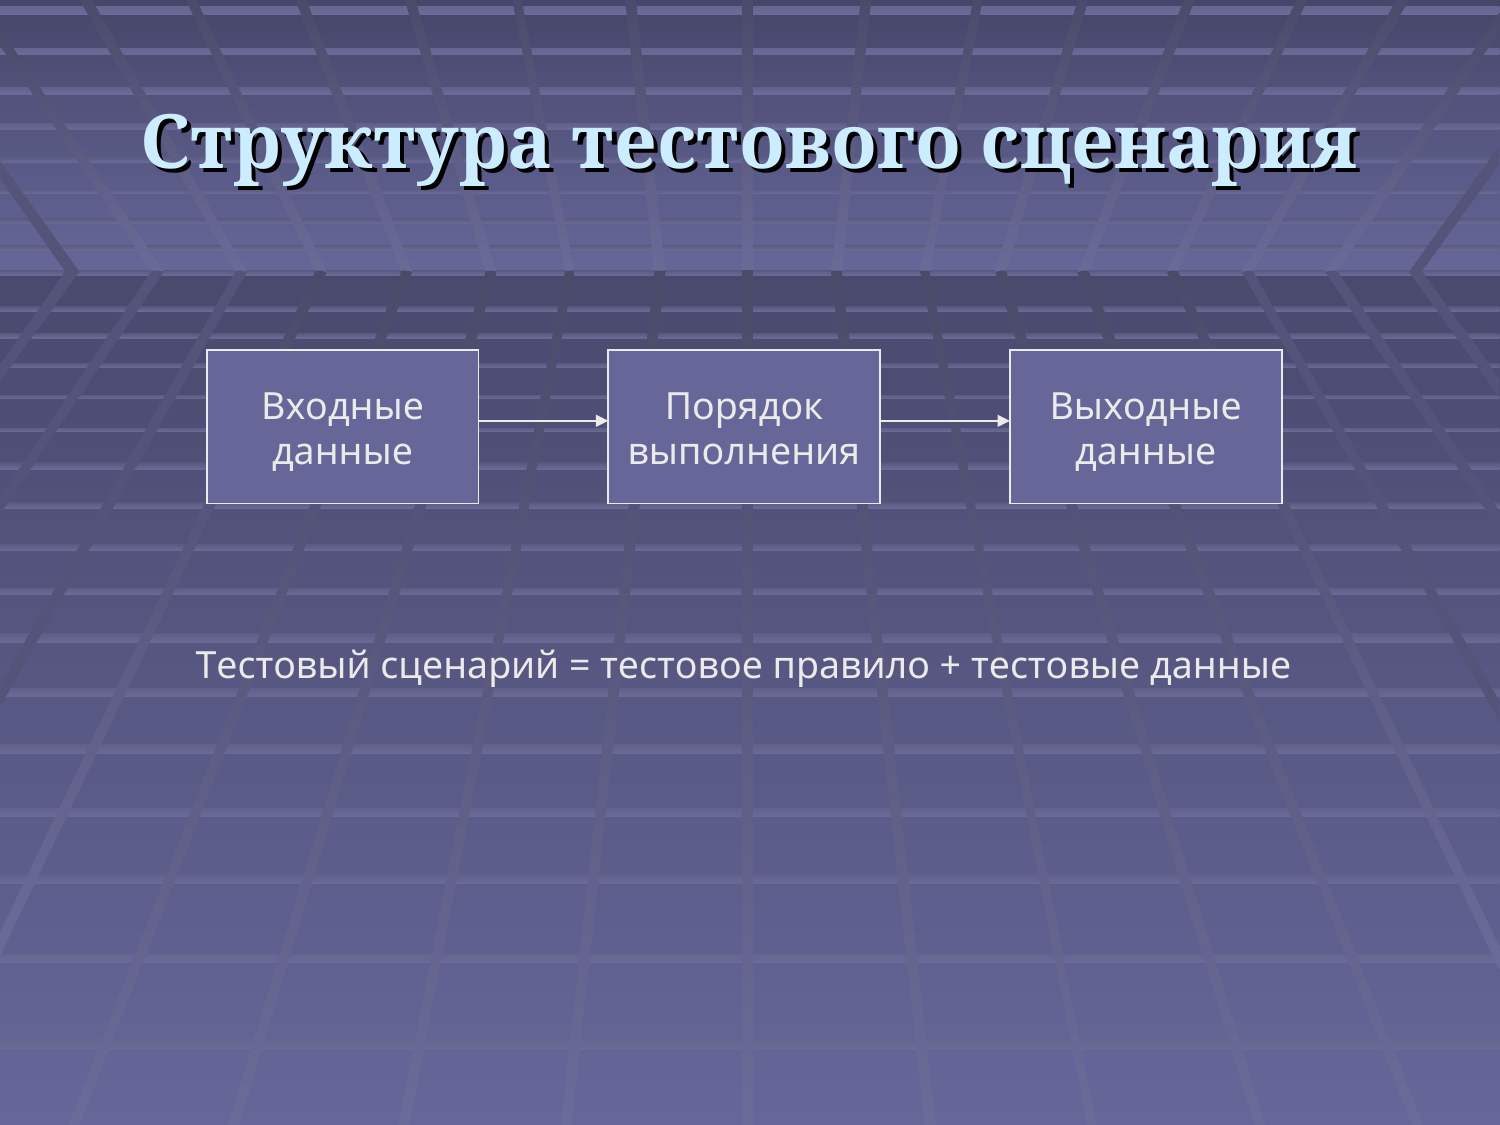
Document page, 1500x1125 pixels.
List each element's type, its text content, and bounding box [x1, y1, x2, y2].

text_box Порядок выполнения [608, 349, 880, 504]
text_box Входные данные [206, 349, 479, 504]
title Структура тестового сценария [74, 44, 1425, 233]
text_box Тестовый сценарий = тестовое правило + тестовые данные [180, 633, 1308, 694]
text_box Выходные данные [1009, 349, 1282, 504]
